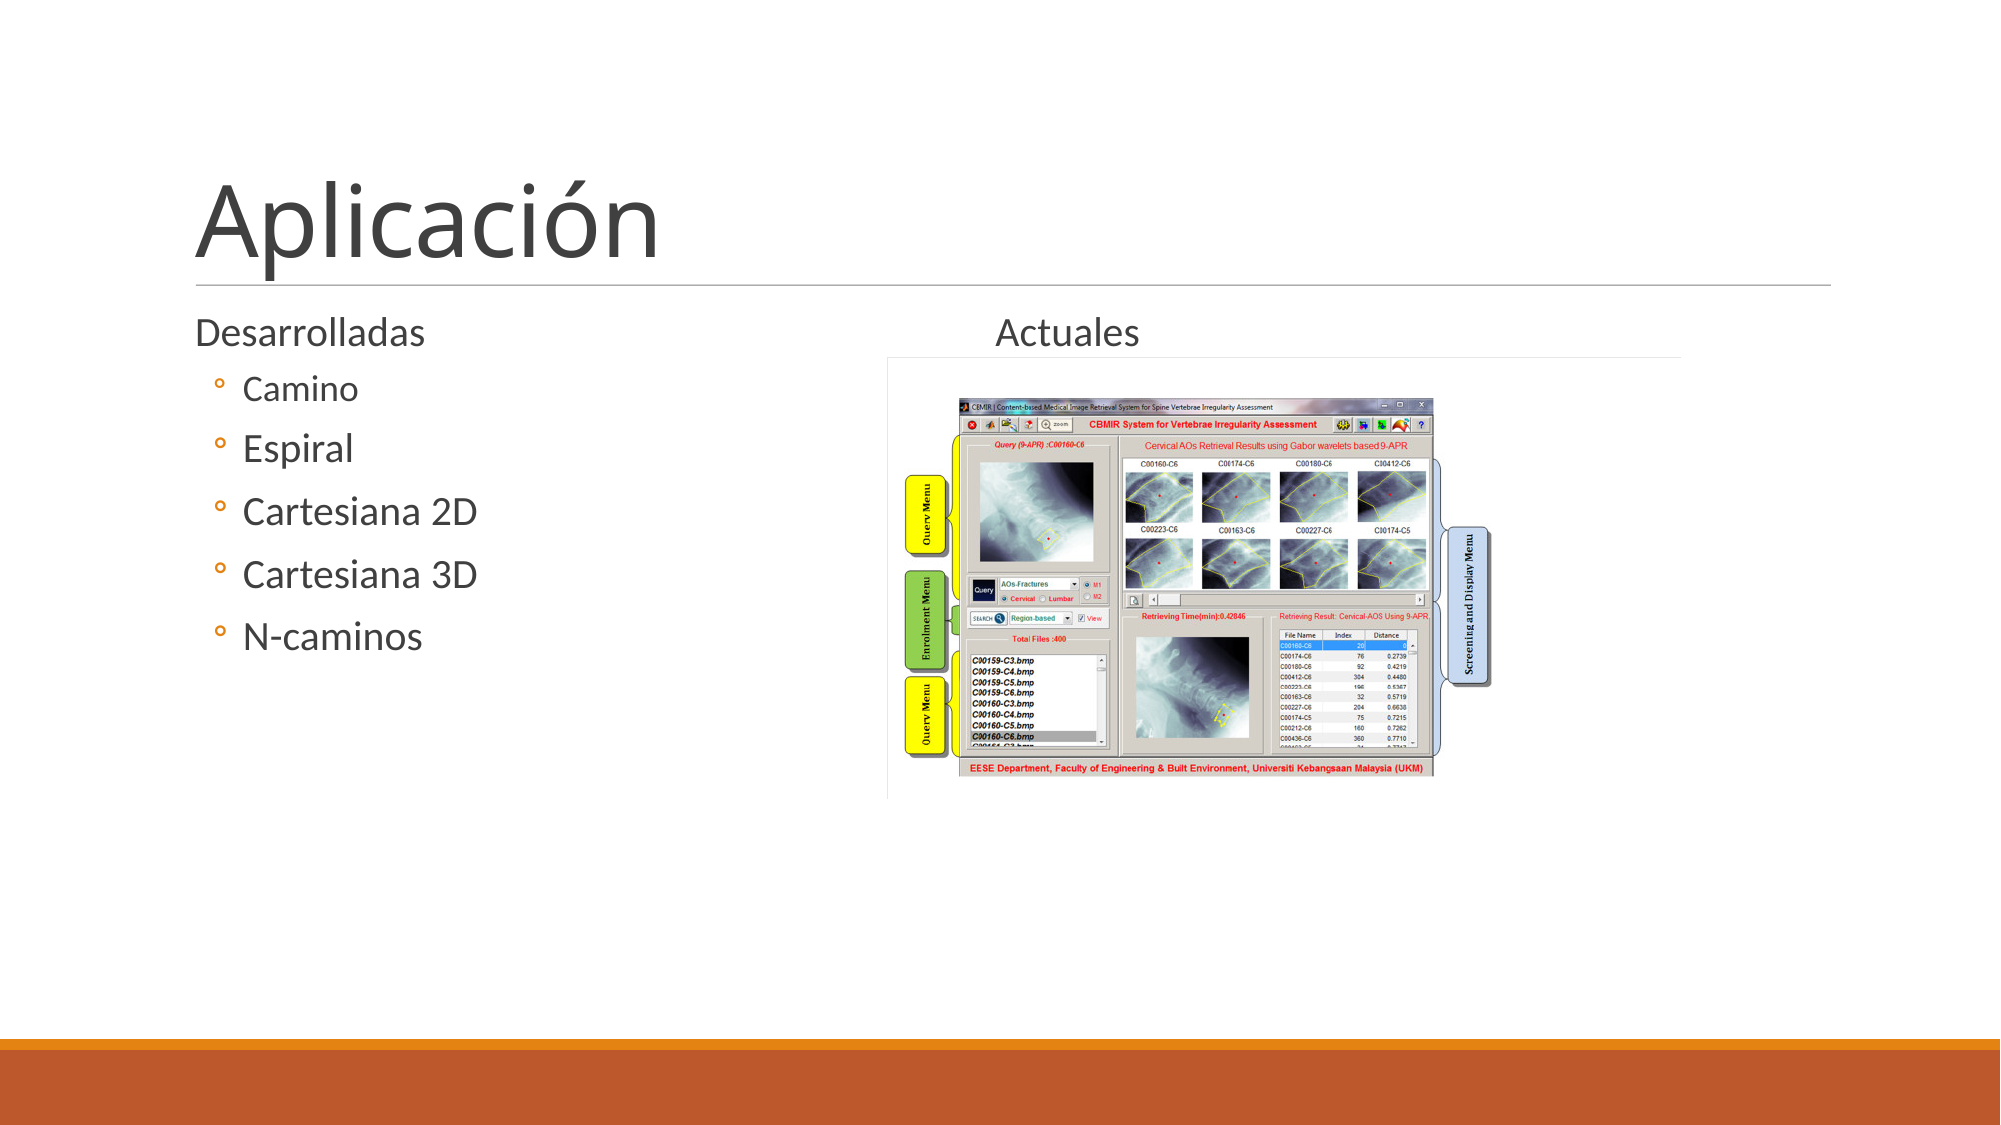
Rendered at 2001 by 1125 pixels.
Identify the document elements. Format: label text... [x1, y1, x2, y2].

picture [879, 356, 1681, 799]
list Desarrolladas Actuales Camino Espiral Cartesiana 2D Cartesiana 3D N-caminos [180, 302, 1830, 963]
title Aplicación [180, 47, 1830, 285]
